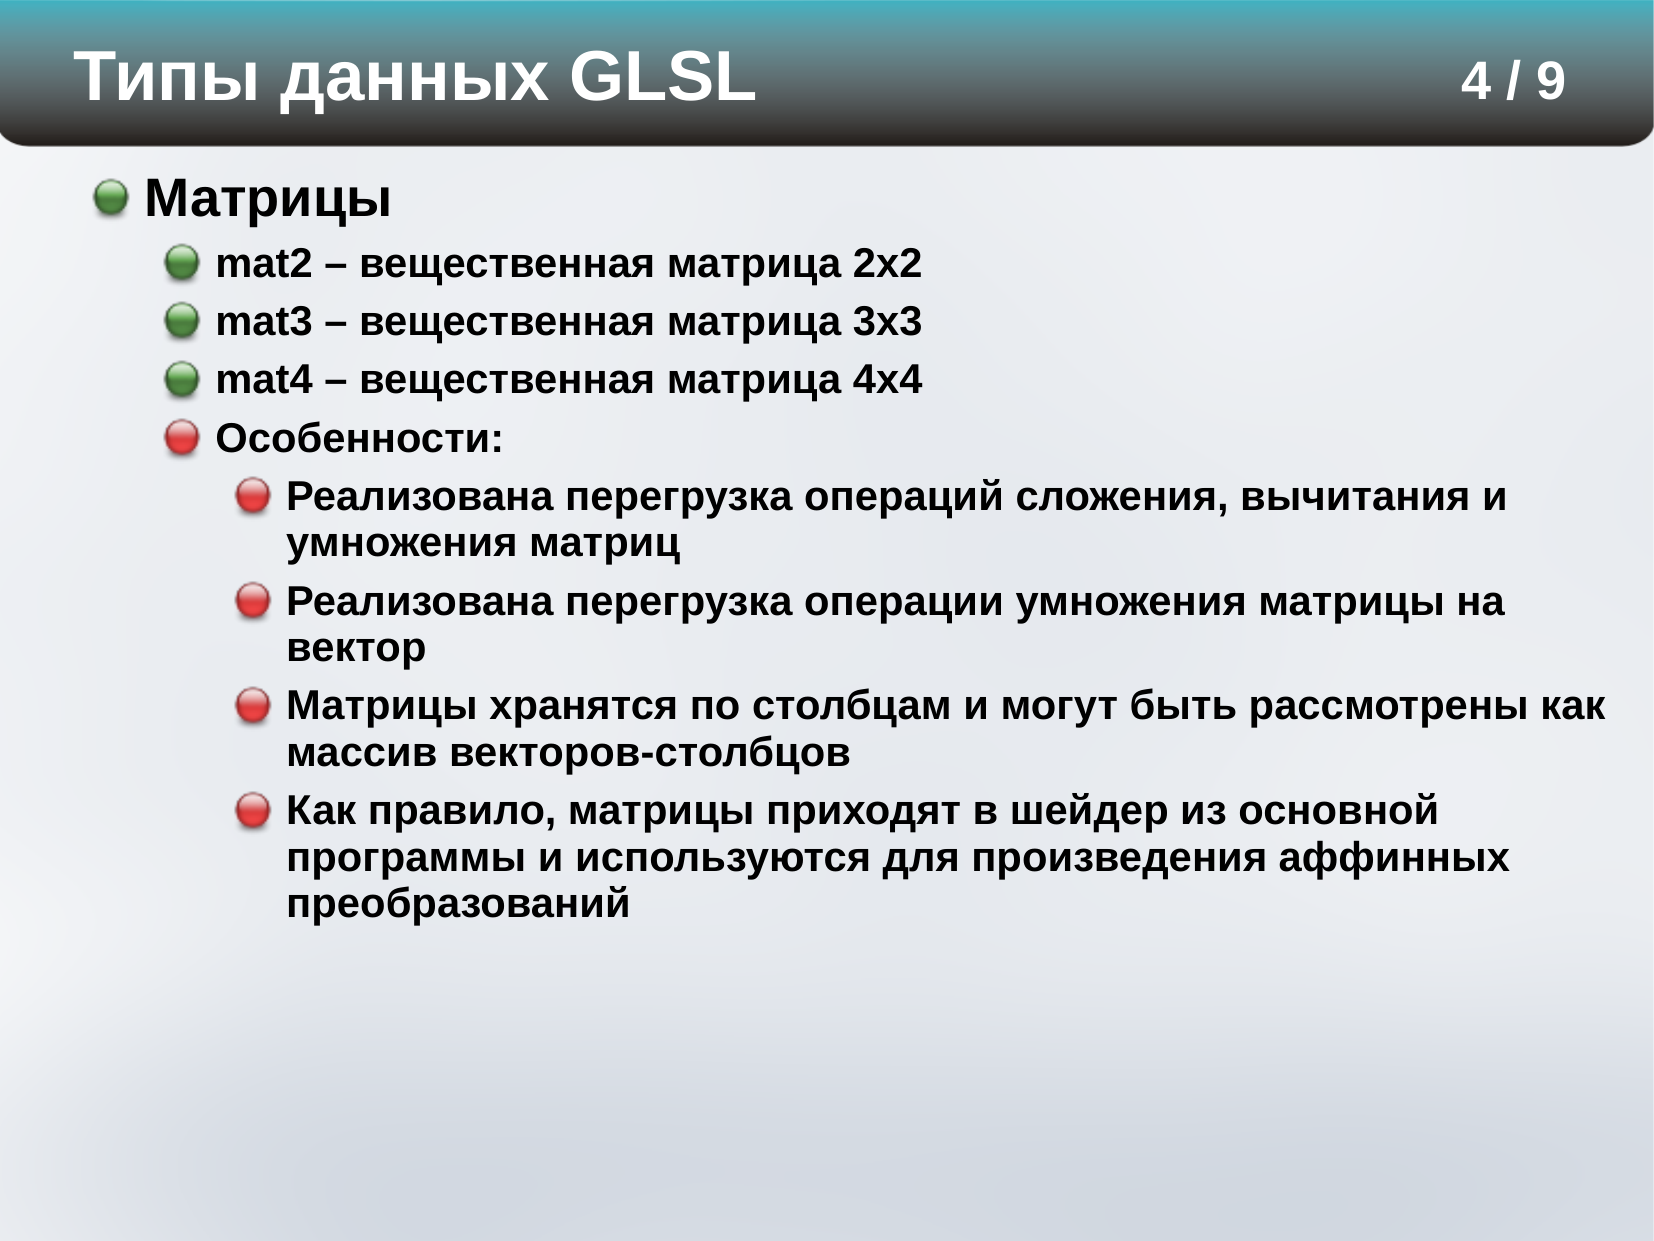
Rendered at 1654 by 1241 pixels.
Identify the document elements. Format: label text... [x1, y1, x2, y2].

picture [0, 0, 1654, 1241]
text_box Матрицы mat2 – вещественная матрица 2х2 mat3 – вещественная матрица 3х3 mat4 – вещественная матрица 4х4 Особенности: Реализована перегрузка операций сложения, вычитания и умножения матриц Реализована перегрузка операции умножения матрицы на вектор Матрицы хранятся по столбцам и могут быть рассмотрены как массив векторов-столбцов Как правило, матрицы приходят в шейдер из основной программы и используются для произведения аффинных преобразований [70, 159, 1625, 951]
text_box Типы данных GLSL [59, 29, 1418, 124]
text_box <номер> / 9 [1446, 42, 1654, 119]
